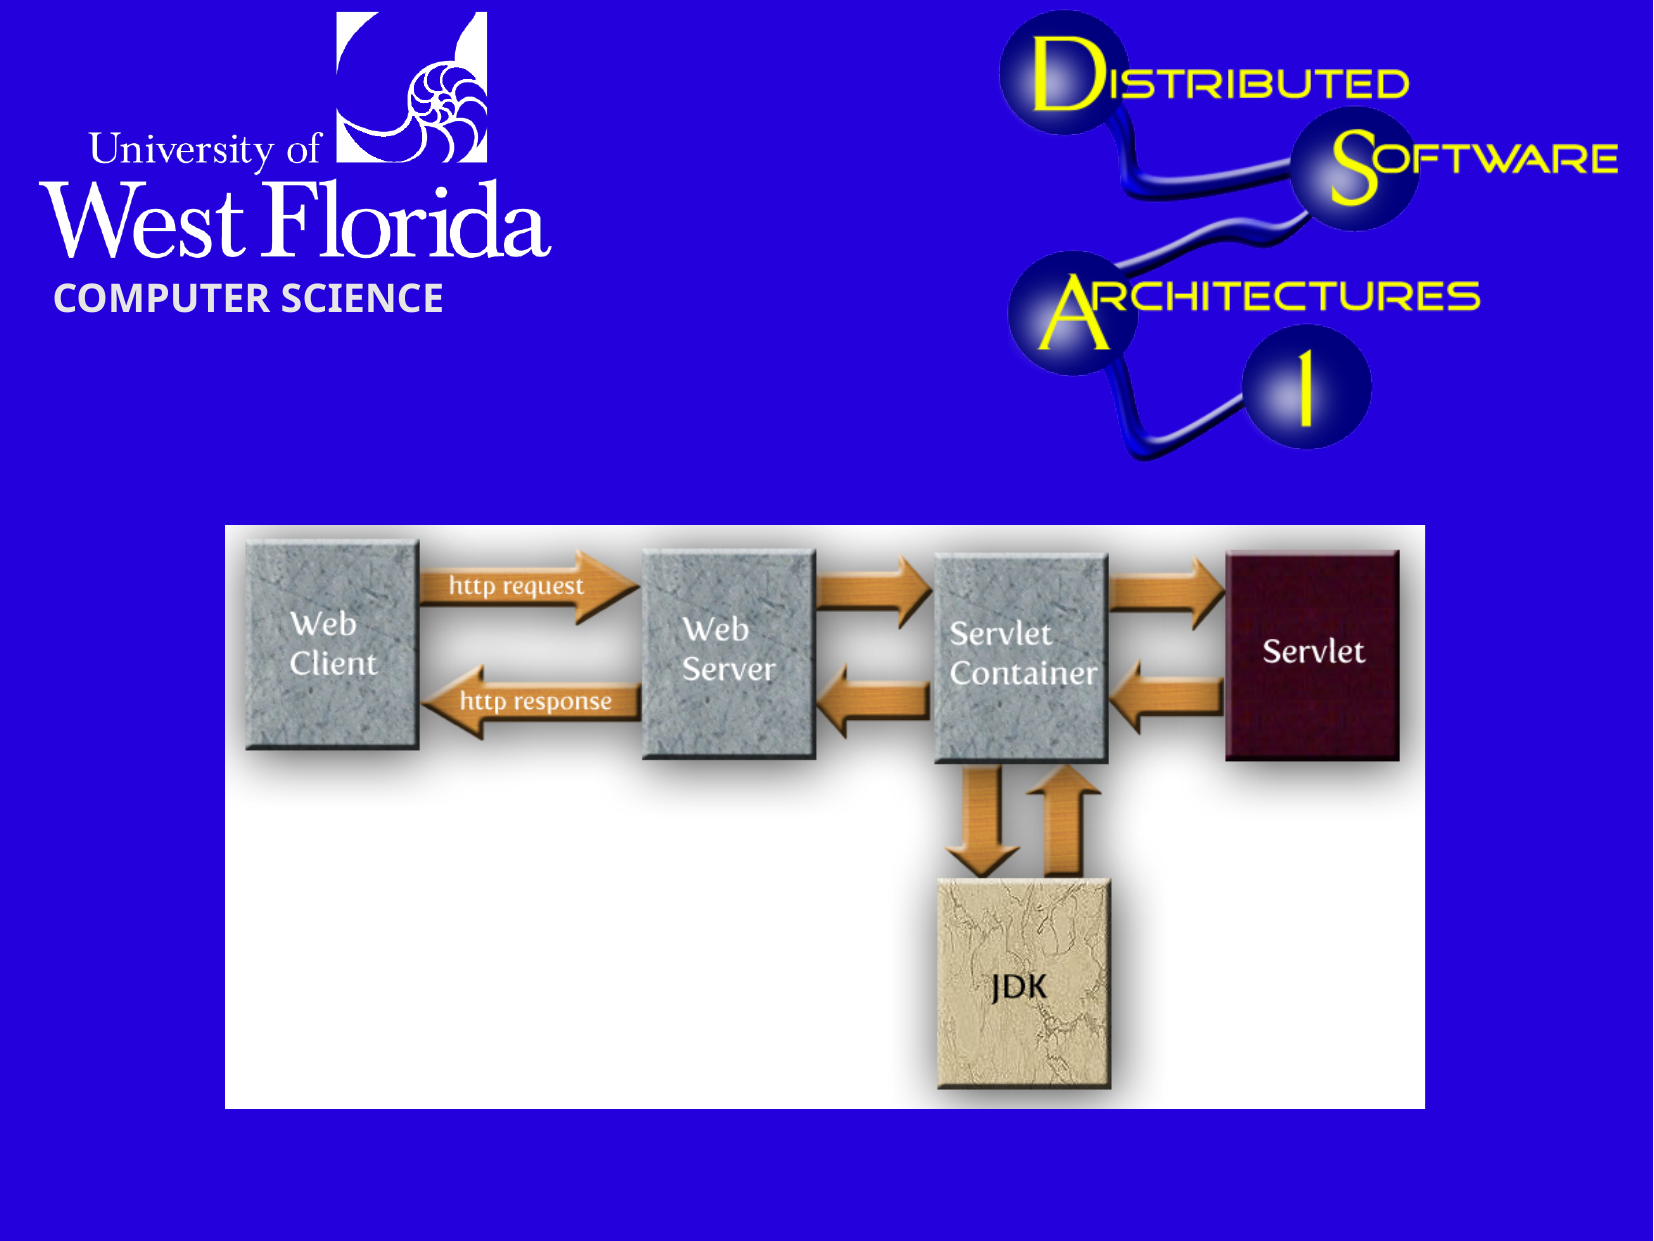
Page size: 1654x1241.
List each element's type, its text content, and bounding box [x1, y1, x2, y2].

picture [910, 0, 1653, 506]
text_box COMPUTER SCIENCE [37, 262, 563, 334]
picture [225, 525, 1426, 1109]
picture [37, 0, 559, 262]
